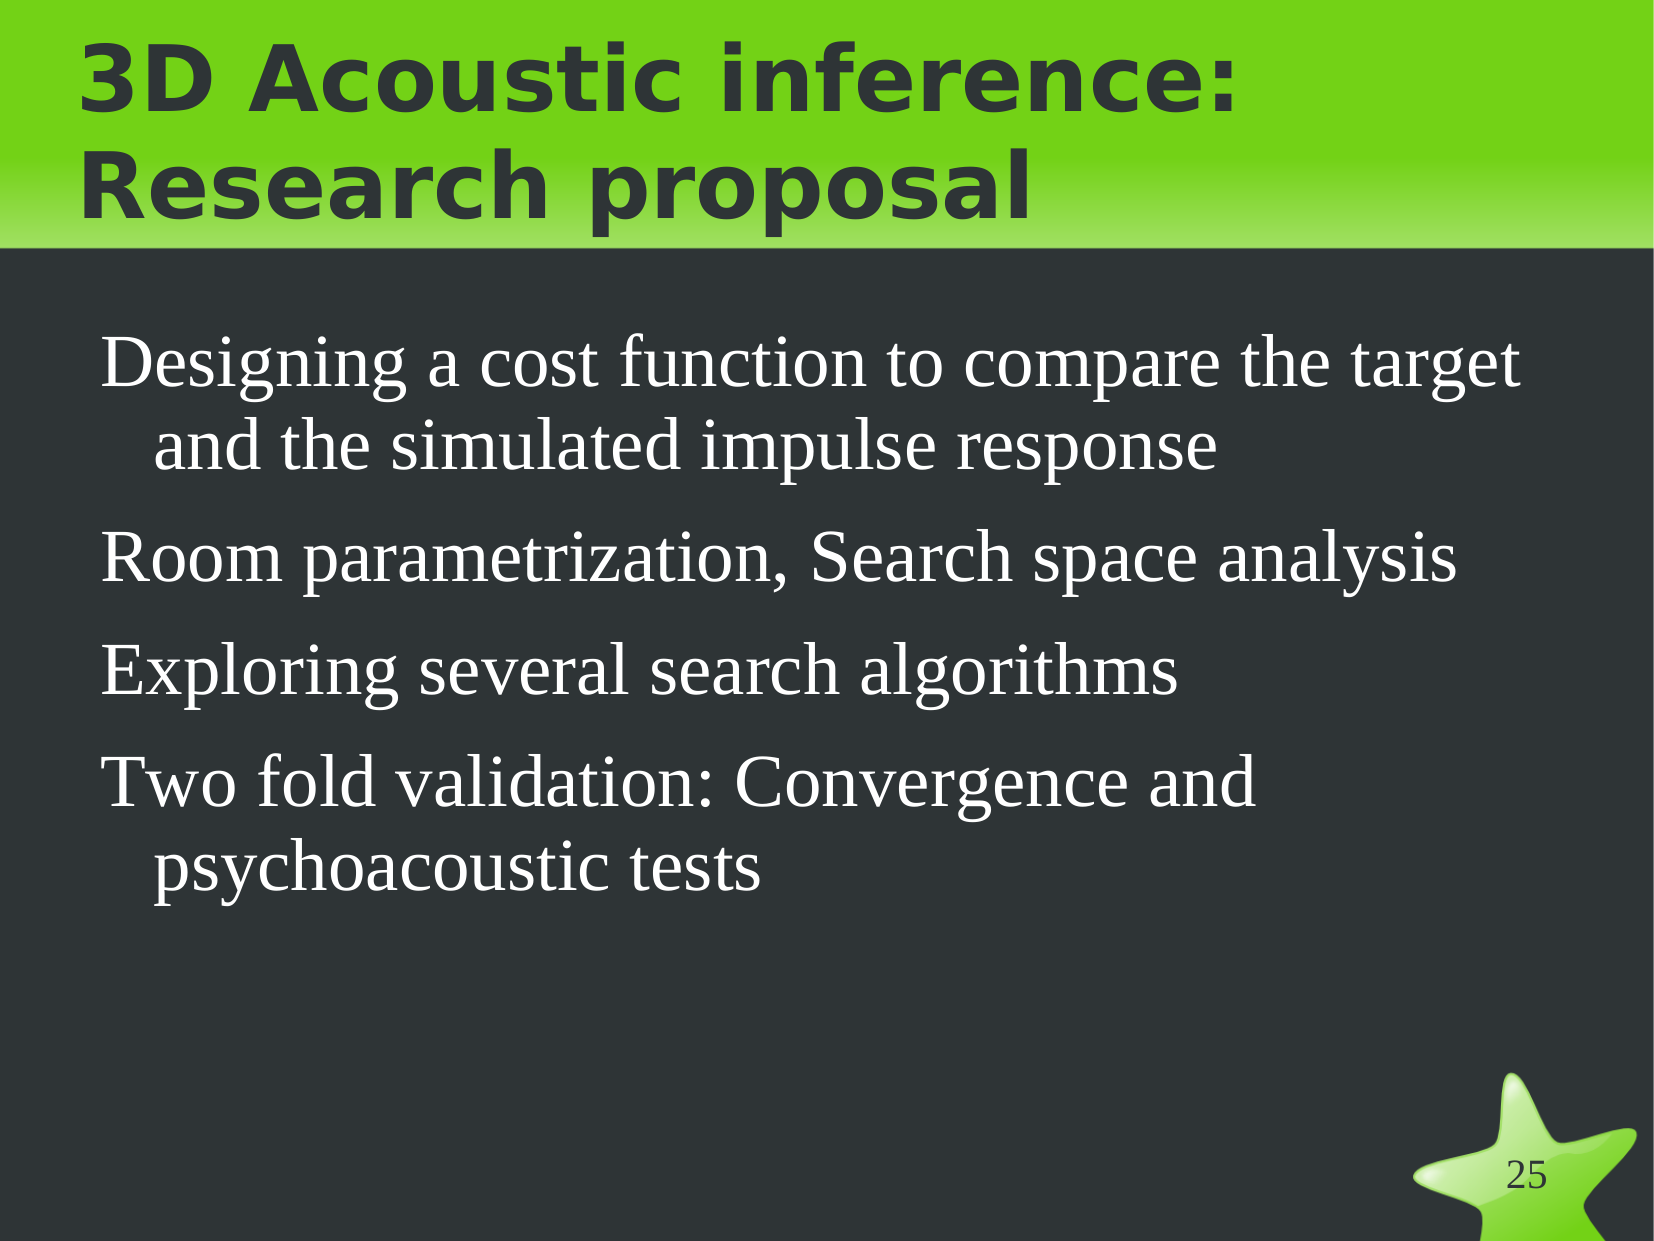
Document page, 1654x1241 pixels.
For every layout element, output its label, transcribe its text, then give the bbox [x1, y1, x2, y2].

title 3D Acoustic inference: Research proposal [76, 25, 1565, 240]
picture [0, 0, 1654, 1241]
list Designing a cost function to compare the target and the simulated impulse response Room parametrization, Search space analysis Exploring several search algorithms Two fold validation: Convergence and psychoacoustic tests [82, 319, 1571, 1124]
